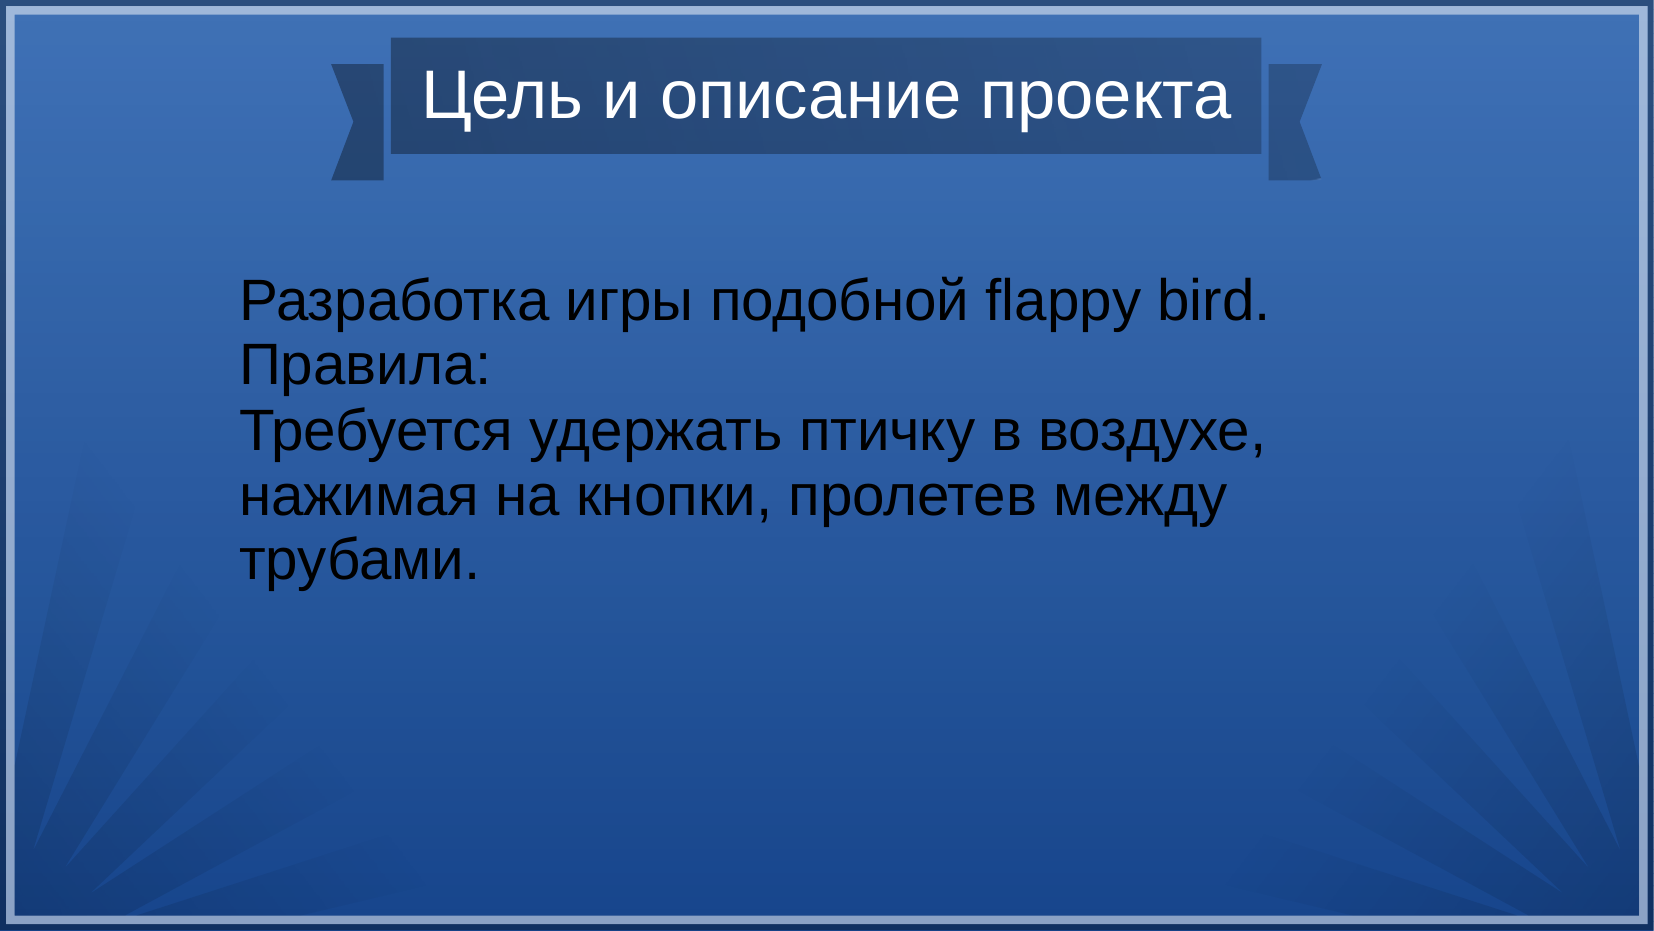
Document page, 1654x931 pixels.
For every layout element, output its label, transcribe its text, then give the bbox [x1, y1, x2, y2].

title Цель и описание проекта [389, 35, 1264, 154]
text_box Разработка игры подобной flappy bird. Правила: Требуется удержать птичку в воздухе, нажимая на кнопки, пролетев между трубами. [224, 259, 1394, 600]
